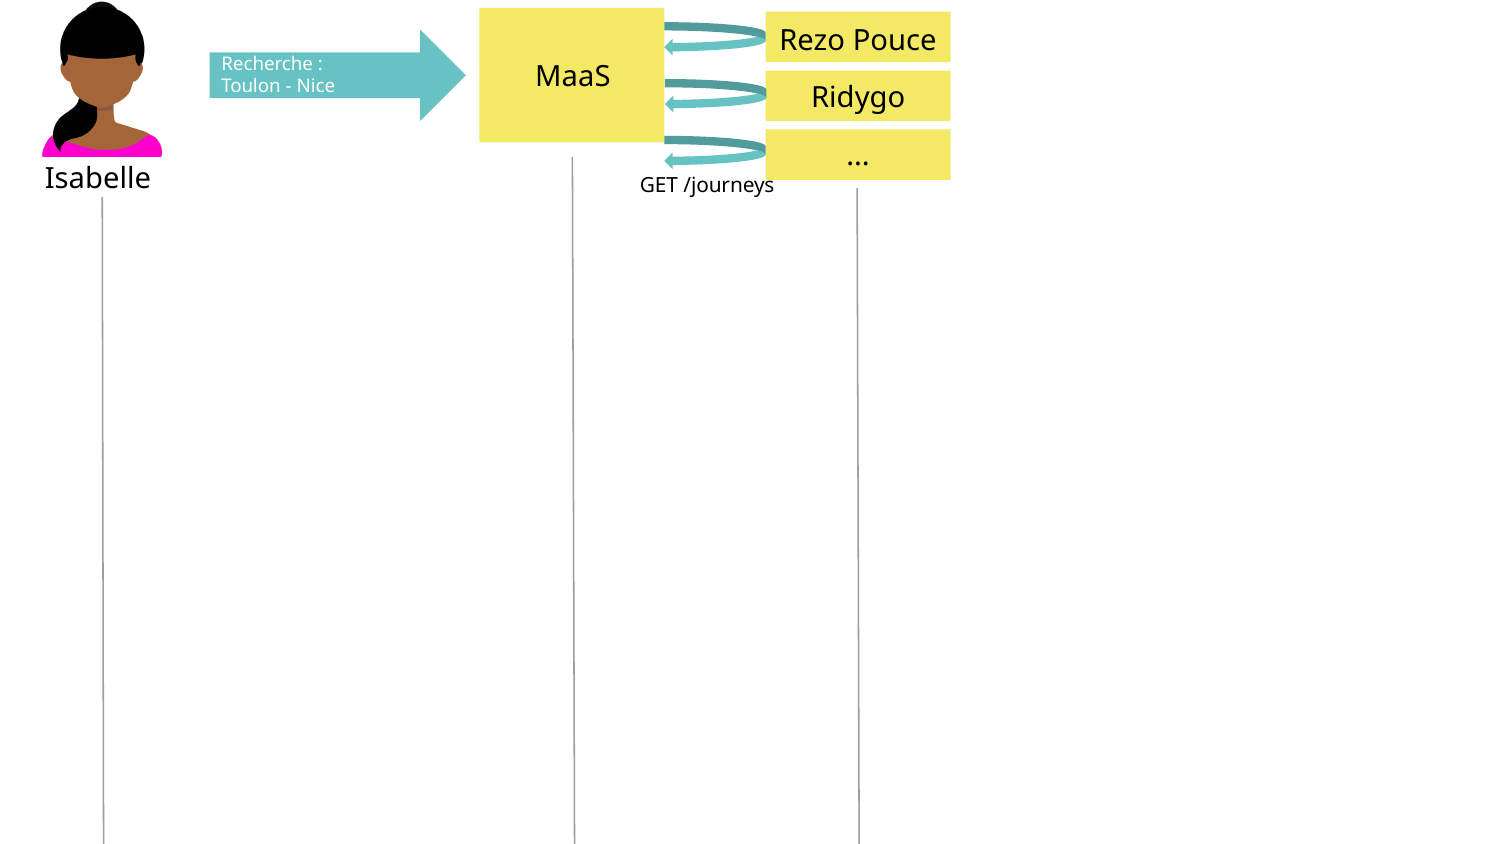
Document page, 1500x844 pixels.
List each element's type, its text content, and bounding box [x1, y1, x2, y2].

text_box [926, 72, 951, 121]
picture [35, 0, 170, 144]
text_box Ridygo [791, 62, 926, 121]
text_box GET /journeys [624, 156, 935, 247]
text_box [926, 129, 951, 180]
text_box MaaS [505, 42, 641, 108]
text_box [479, 7, 791, 156]
text_box Rezo Pouce [758, 6, 958, 72]
text_box Isabelle [29, 144, 176, 210]
text_box [432, 41, 466, 110]
text_box [420, 29, 427, 36]
text_box ... [791, 121, 926, 156]
text_box [420, 112, 430, 122]
text_box Recherche : Toulon - Nice [206, 36, 432, 112]
